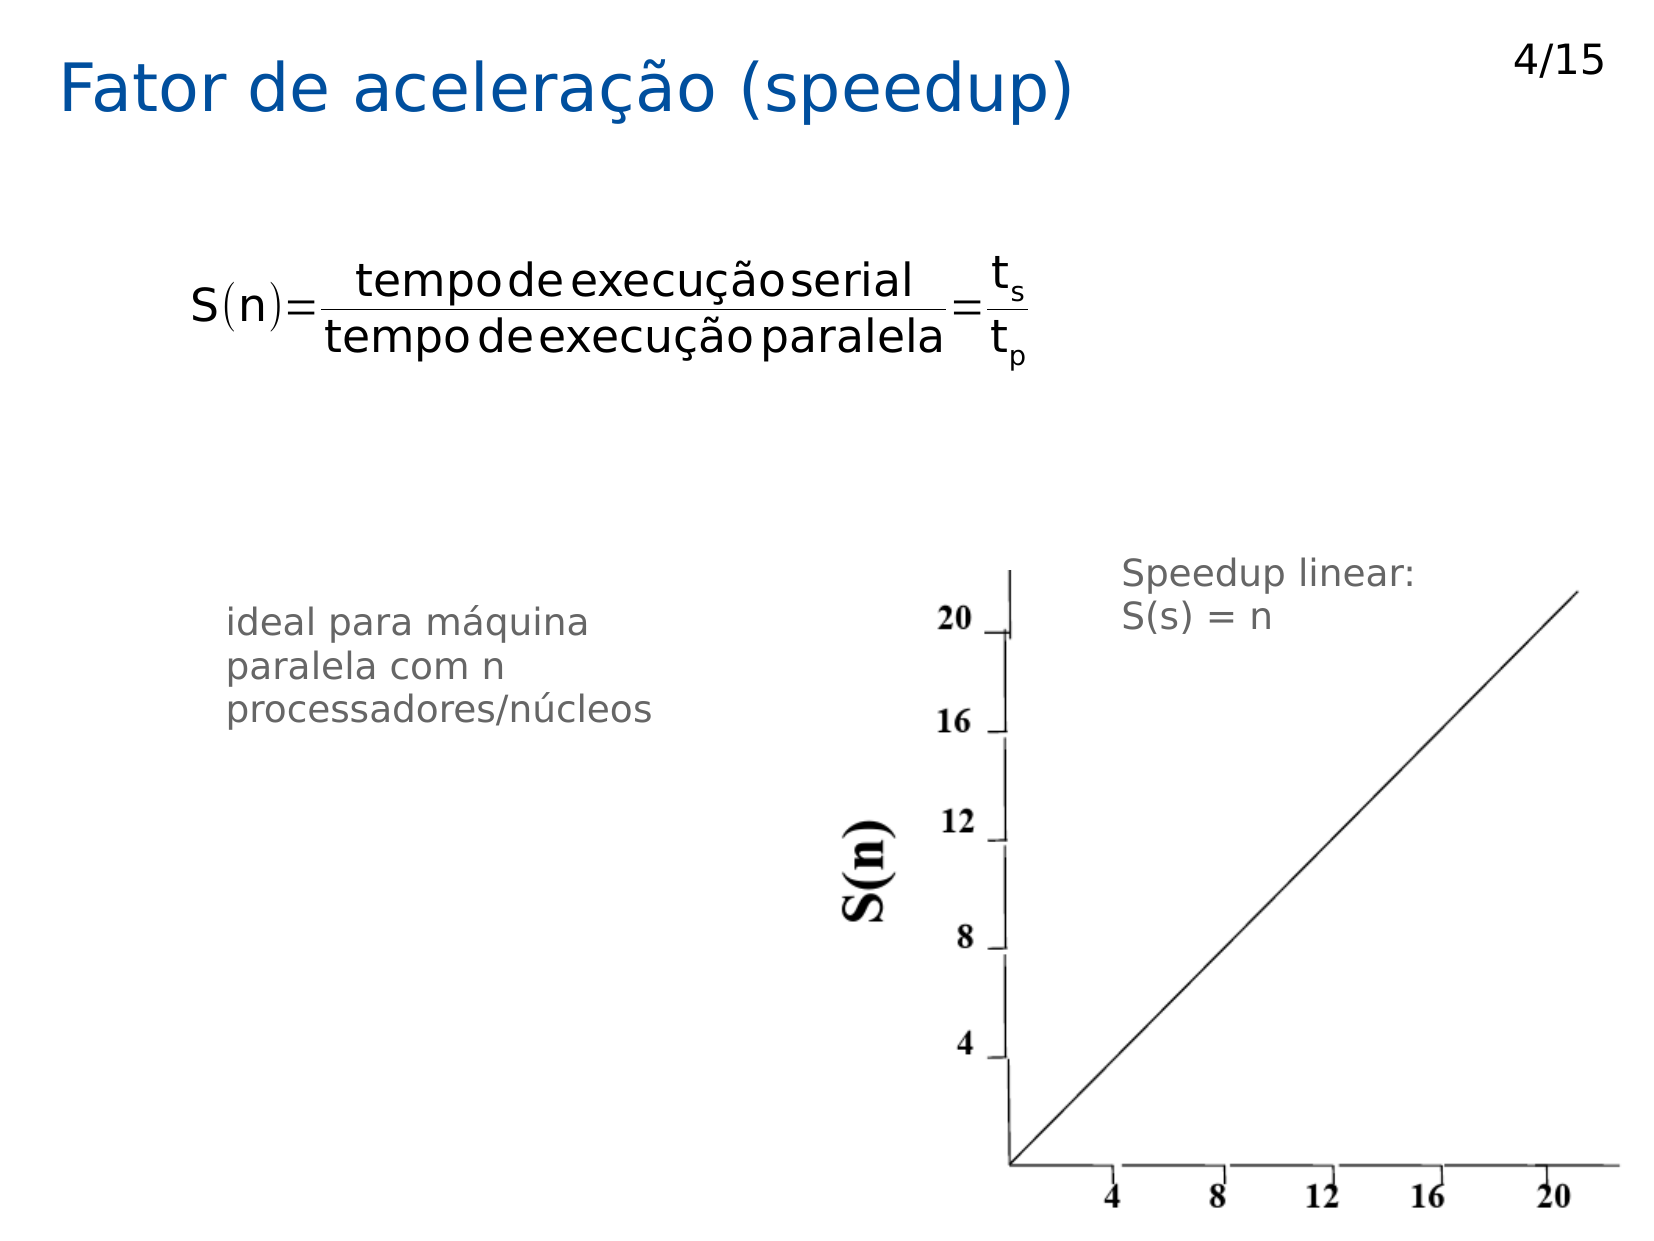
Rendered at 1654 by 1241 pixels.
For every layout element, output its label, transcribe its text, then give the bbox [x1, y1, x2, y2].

title Fator de aceleração (speedup) [59, 29, 1506, 148]
picture [836, 570, 1623, 1211]
text_box ideal para máquina paralela com n processadores/núcleos [210, 593, 697, 783]
text_box Speedup linear: S(s) = n [1106, 544, 1467, 647]
chart [184, 246, 1036, 372]
